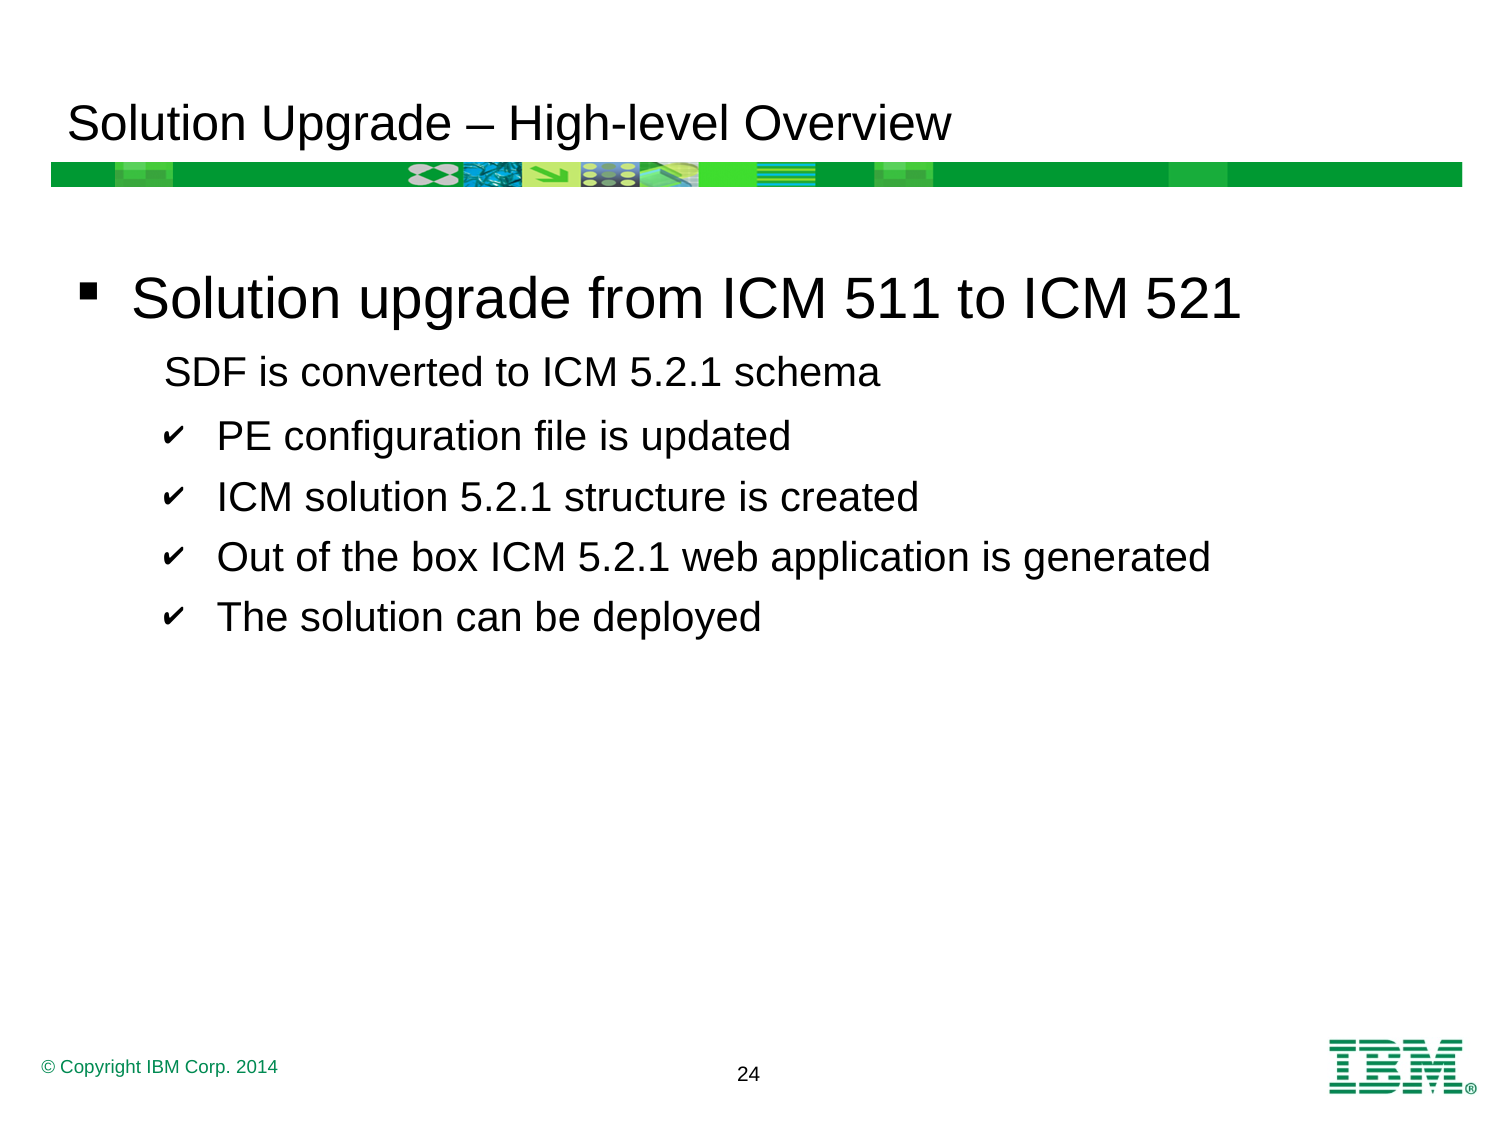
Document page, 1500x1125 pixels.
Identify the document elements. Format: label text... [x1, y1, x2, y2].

picture [1327, 1037, 1479, 1096]
title Solution Upgrade – High-level Overview [51, 81, 1461, 163]
list Solution upgrade from ICM 511 to ICM 521 SDF is converted to ICM 5.2.1 schema PE configuration file is updated ICM solution 5.2.1 structure is created Out of the box ICM 5.2.1 web application is generated The solution can be deployed [75, 262, 1426, 1006]
picture [50, 161, 1463, 189]
